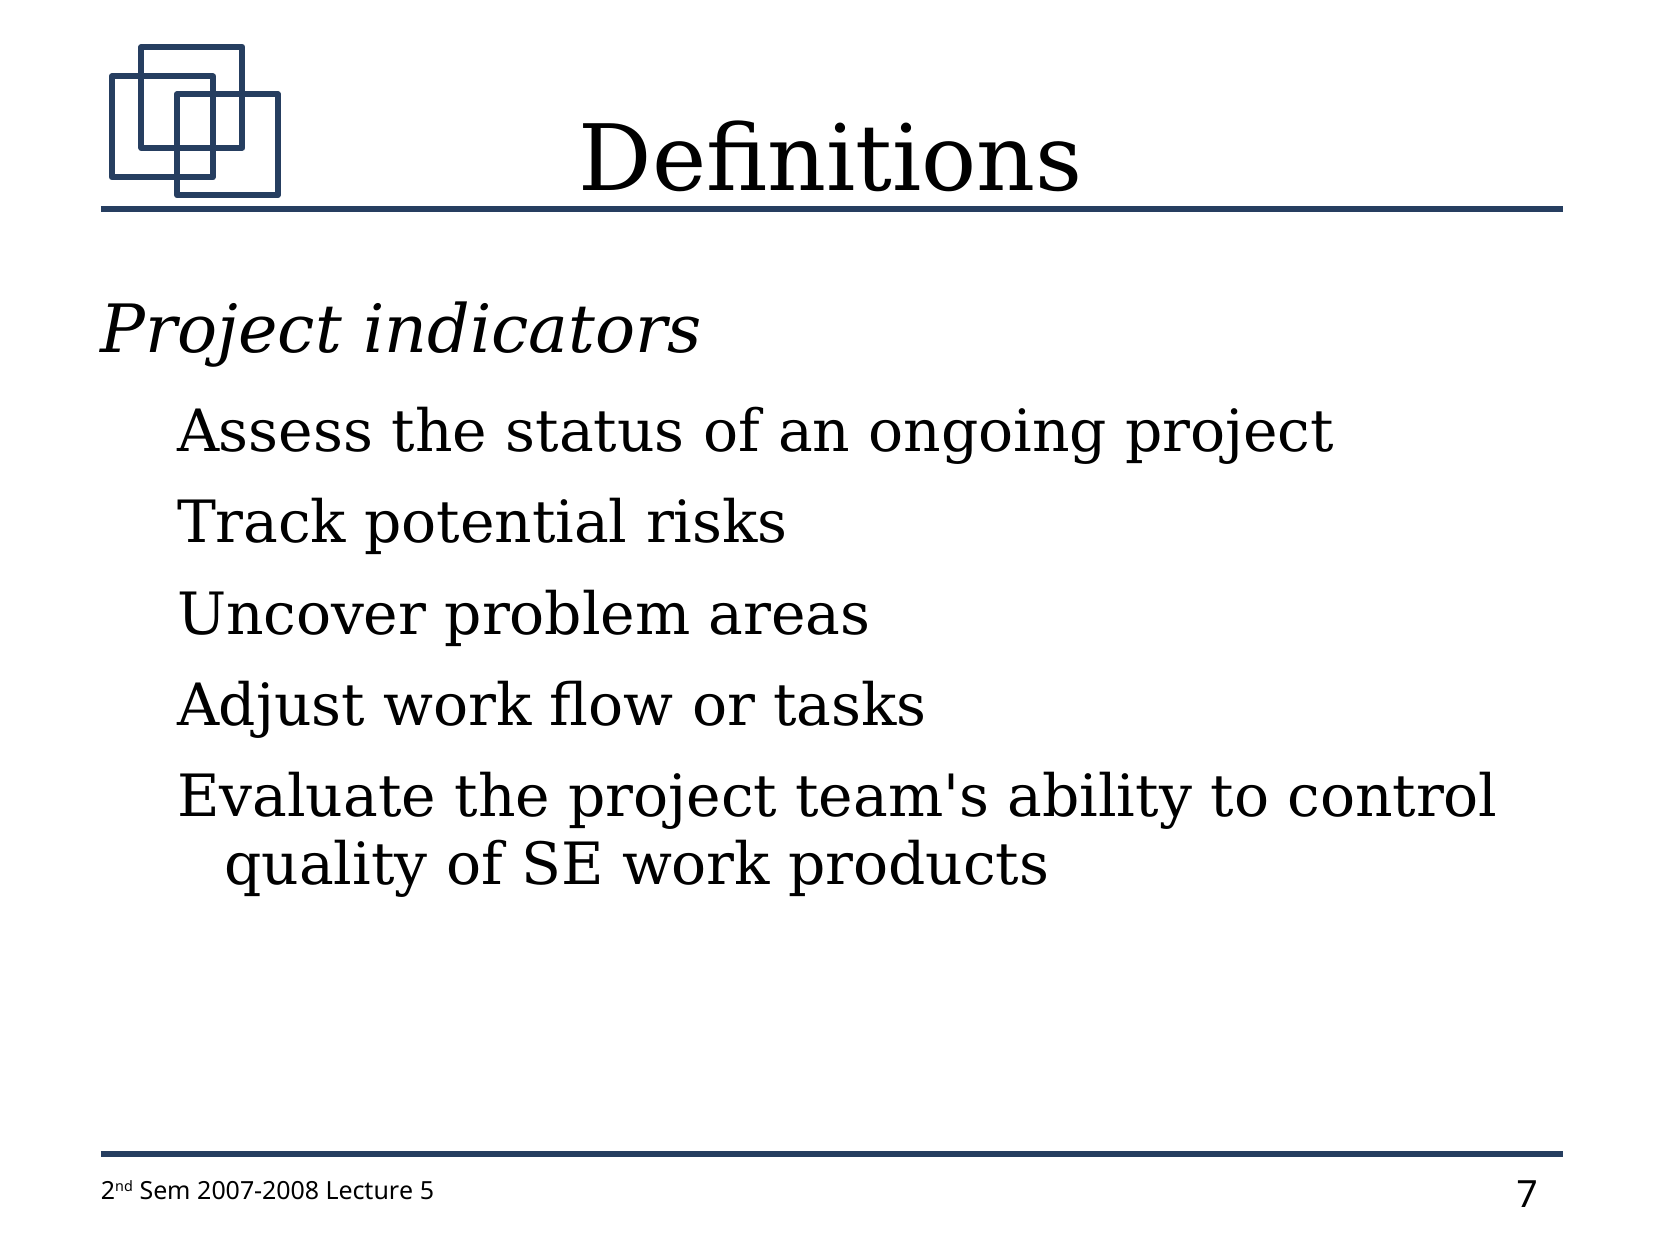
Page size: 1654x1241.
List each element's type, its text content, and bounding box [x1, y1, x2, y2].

title Definitions [86, 55, 1576, 263]
list Project indicators Assess the status of an ongoing project Track potential risks Uncover problem areas Adjust work flow or tasks Evaluate the project team's ability to control quality of SE work products [82, 290, 1571, 1109]
